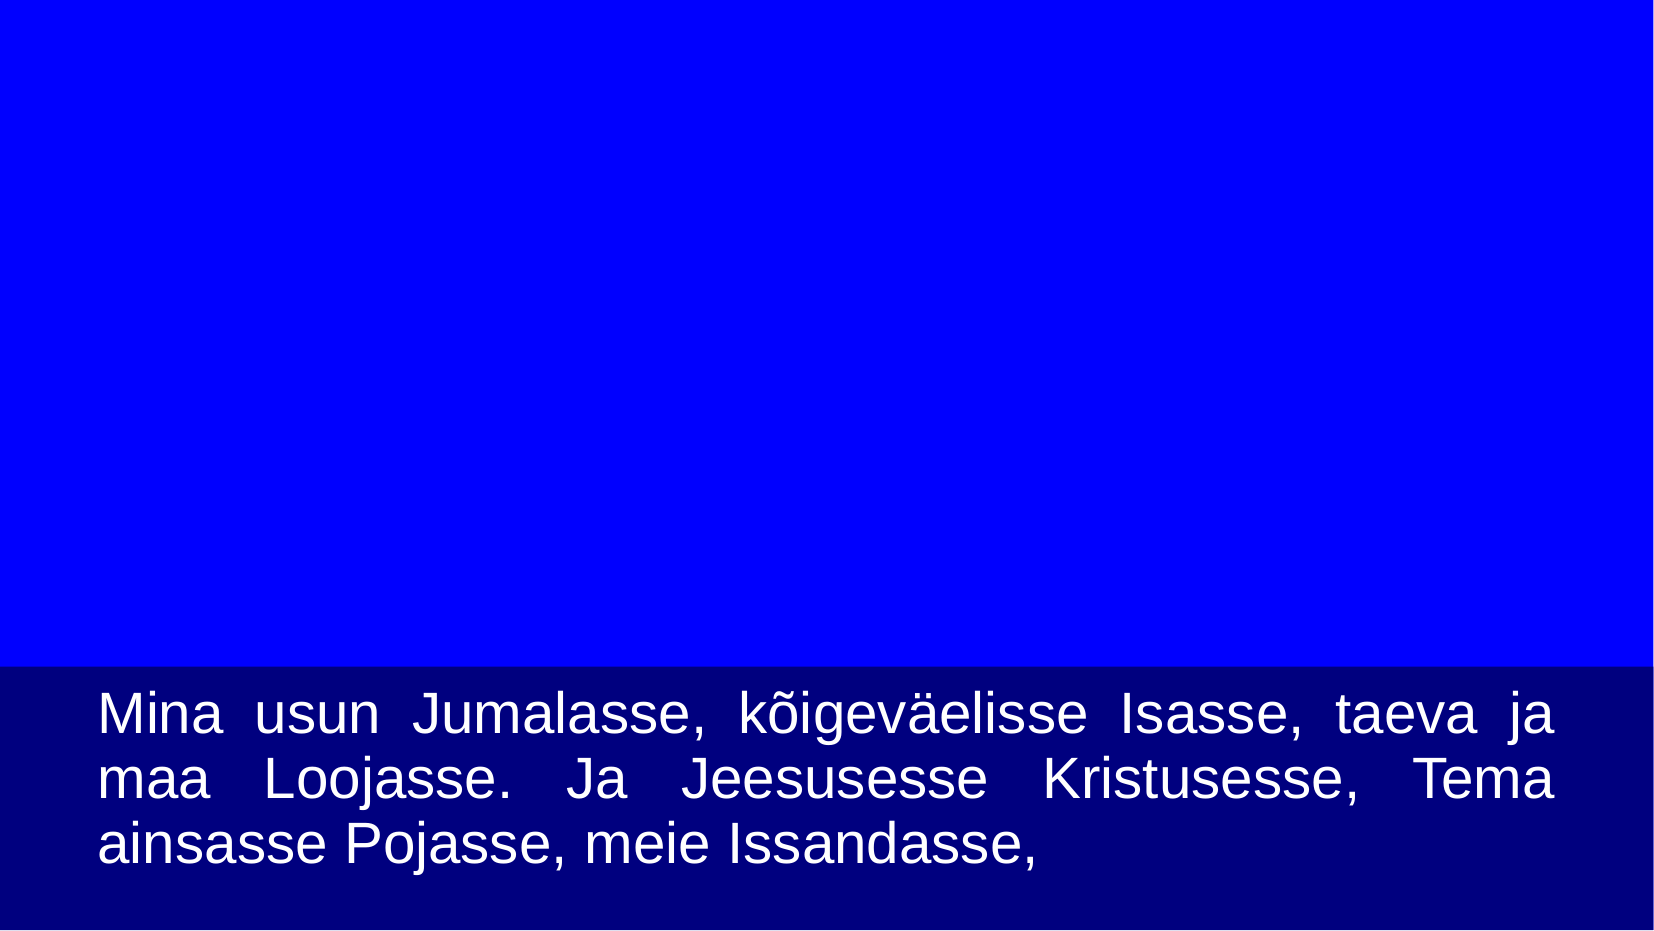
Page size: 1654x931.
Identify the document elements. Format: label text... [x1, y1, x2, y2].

text_box [0, 666, 1654, 931]
text_box Mina usun Jumalasse, kõigeväelisse Isasse, taeva ja maa Loojasse. Ja Jeesusesse Kristusesse, Tema ainsasse Pojasse, meie Issandasse, [82, 608, 1571, 884]
